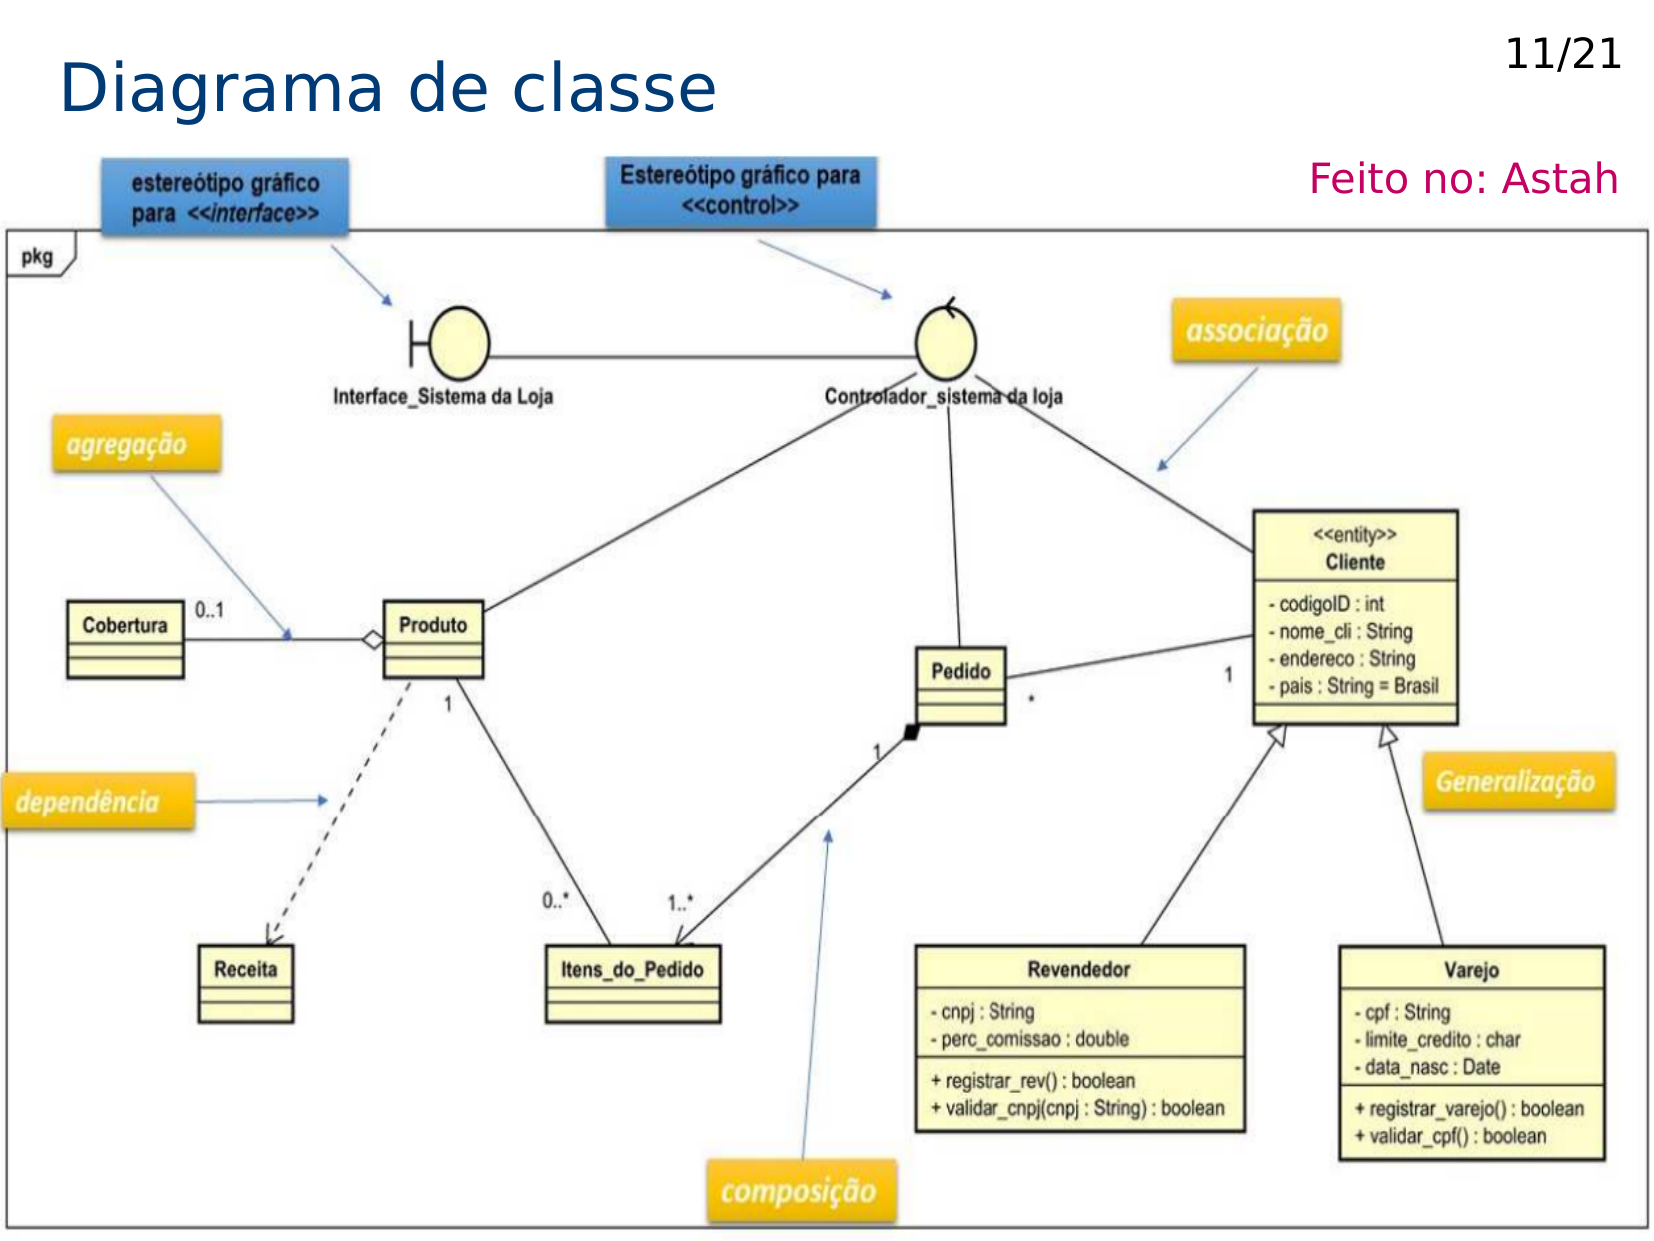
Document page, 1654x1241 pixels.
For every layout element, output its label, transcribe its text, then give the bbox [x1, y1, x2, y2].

picture [0, 147, 1654, 1241]
title Diagrama de classe [59, 29, 1506, 147]
text_box Feito no: Astah [1293, 147, 1636, 211]
